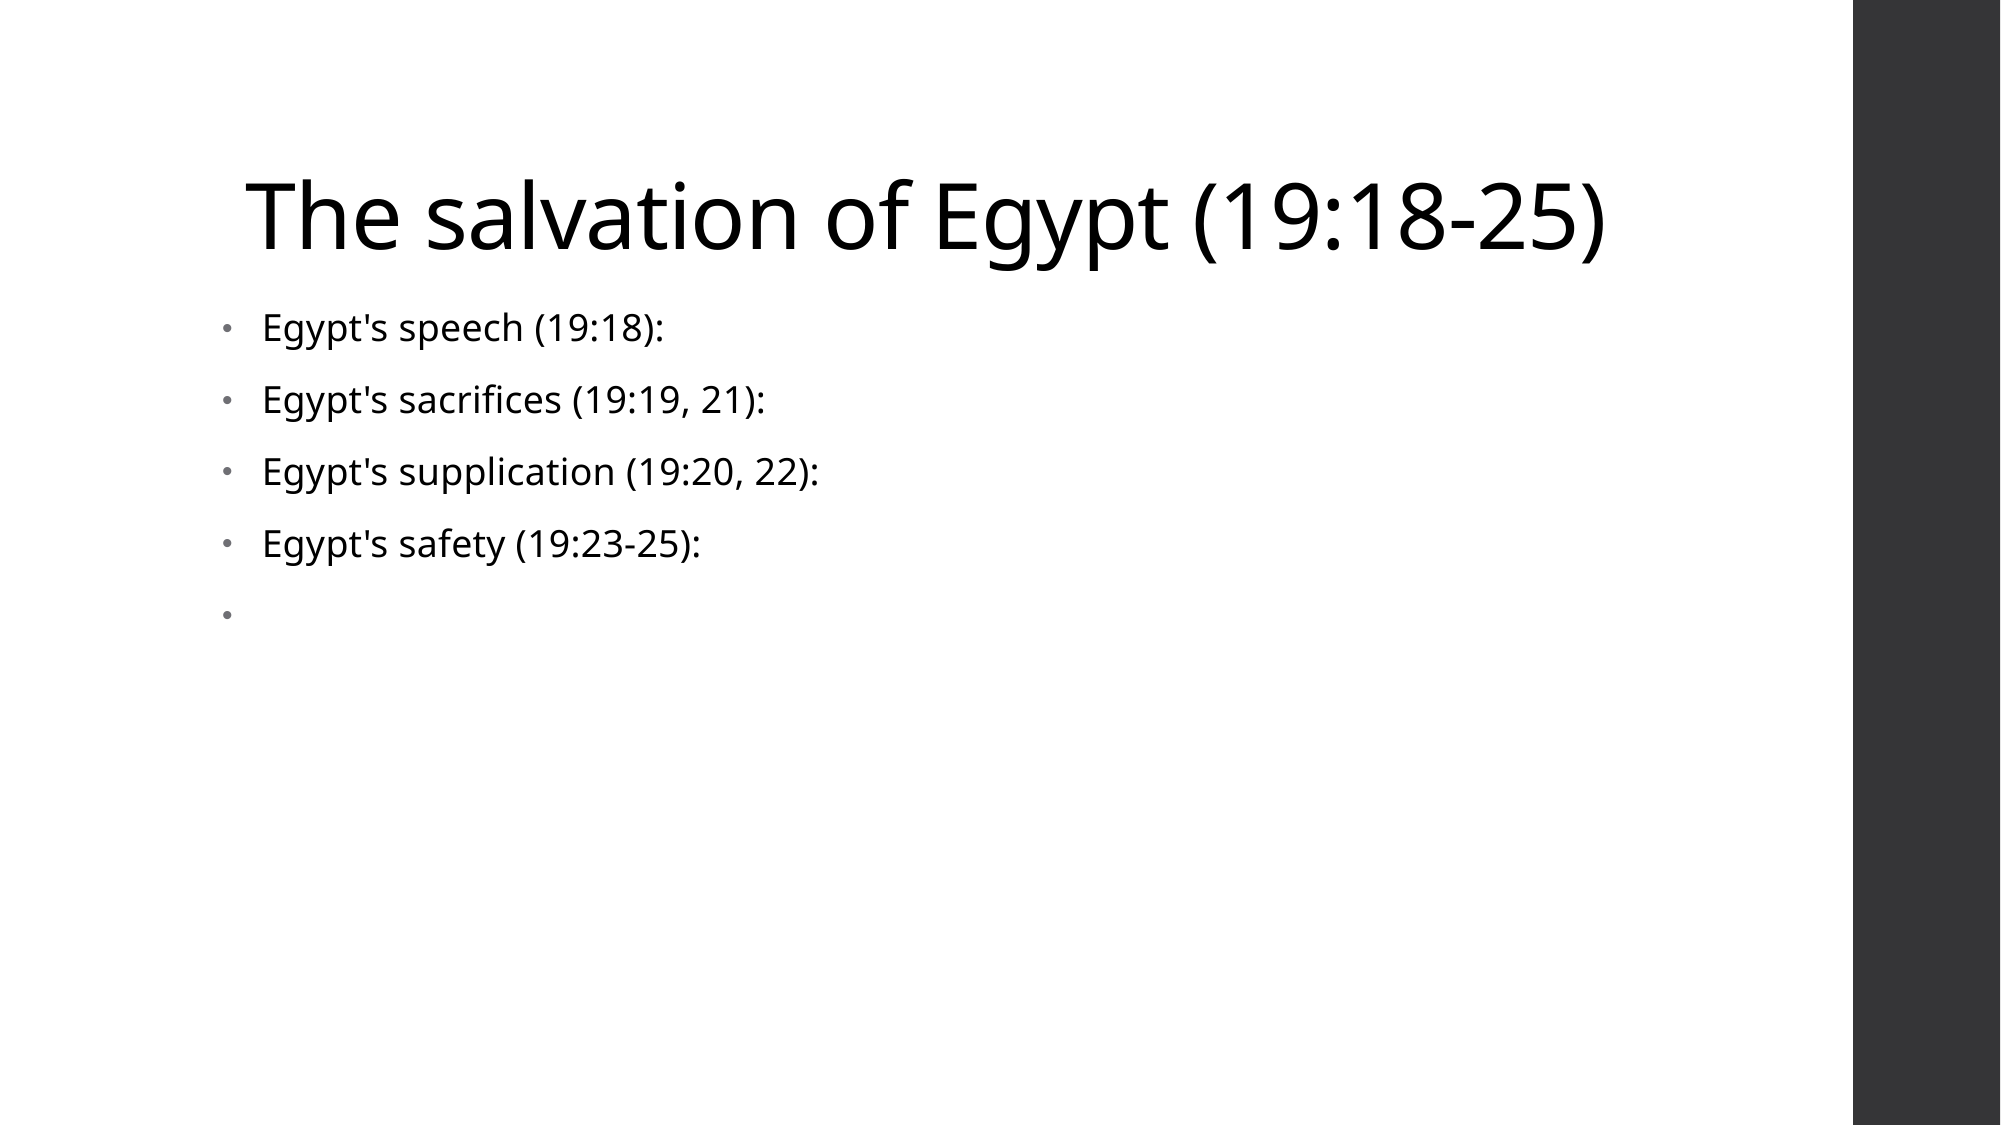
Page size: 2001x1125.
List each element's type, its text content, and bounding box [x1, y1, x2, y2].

list Egypt's speech (19:18): Egypt's sacrifices (19:19, 21): Egypt's supplication (19:20, 22): Egypt's safety (19:23-25): [206, 299, 1617, 1014]
title The salvation of Egypt (19:18-25) [206, 60, 1797, 278]
